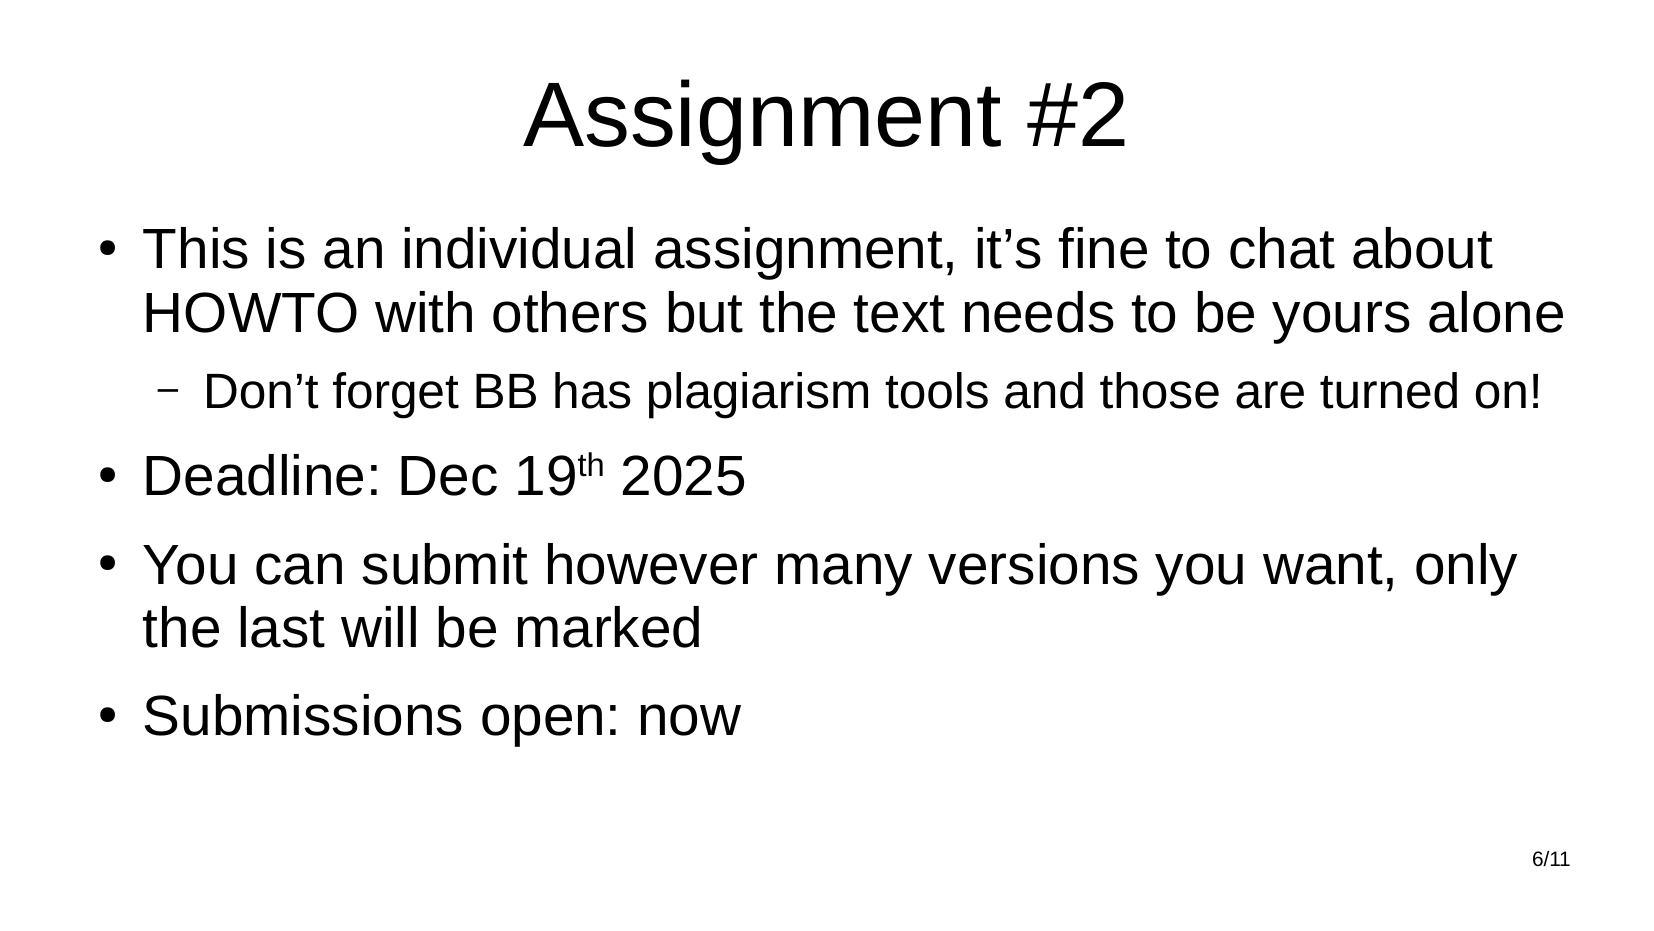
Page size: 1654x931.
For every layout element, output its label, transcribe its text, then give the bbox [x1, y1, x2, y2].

title Assignment #2 [82, 37, 1571, 193]
list This is an individual assignment, it’s fine to chat about HOWTO with others but the text needs to be yours alone Don’t forget BB has plagiarism tools and those are turned on! Deadline: Dec 19th 2025 You can submit however many versions you want, only the last will be marked Submissions open: now [82, 217, 1571, 758]
